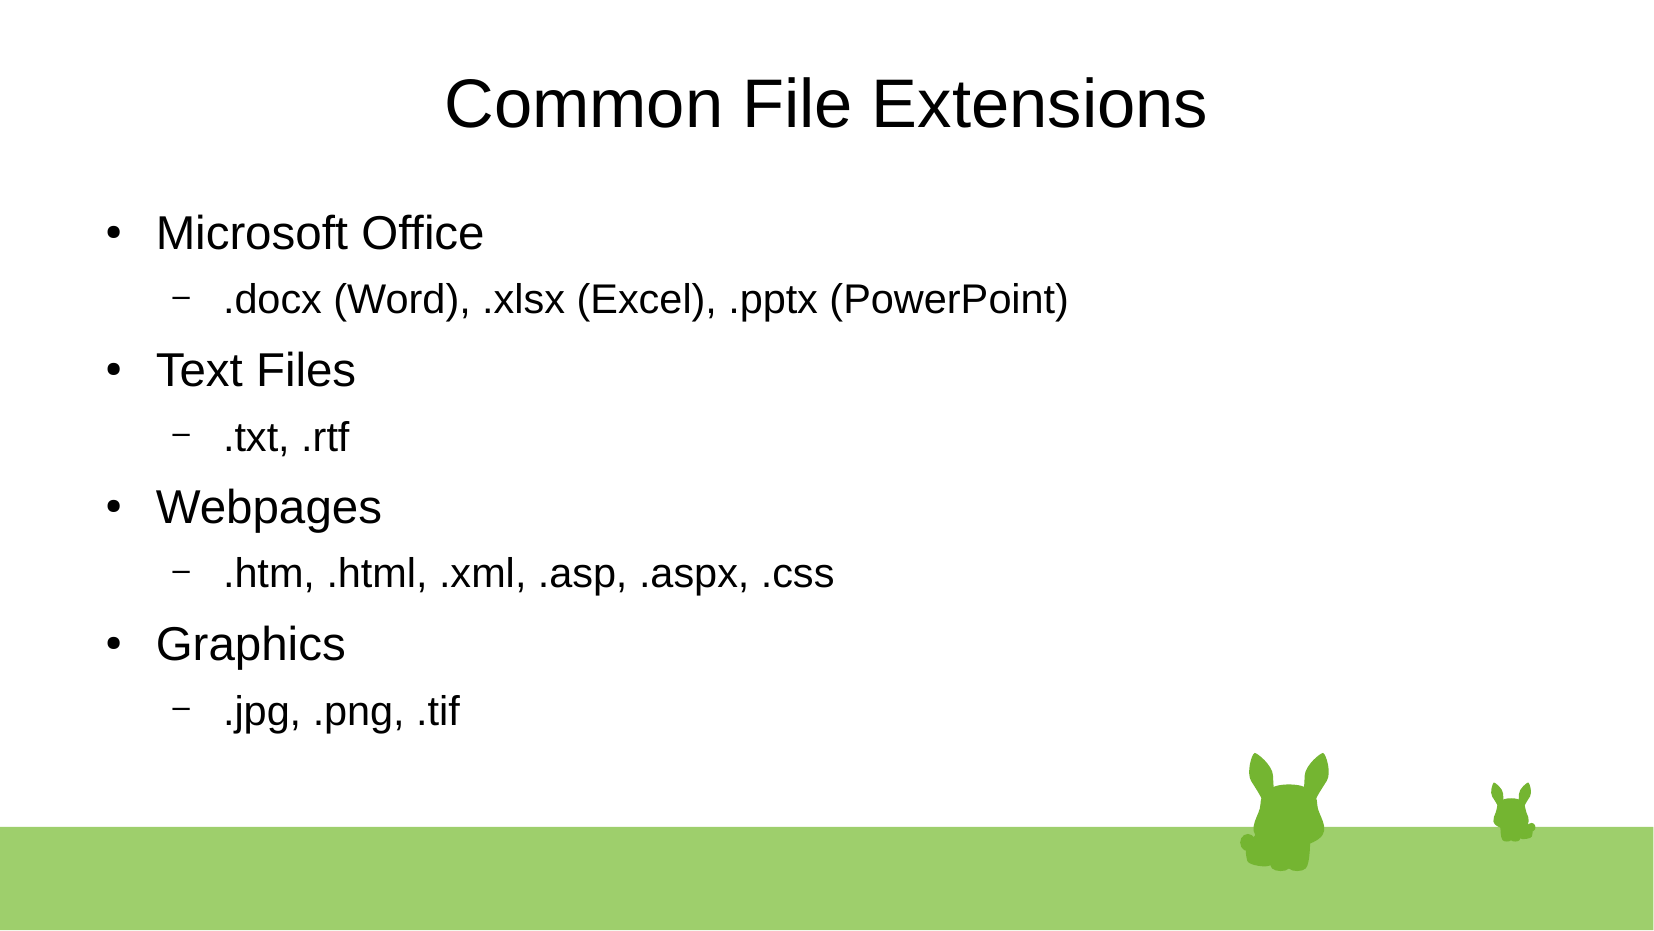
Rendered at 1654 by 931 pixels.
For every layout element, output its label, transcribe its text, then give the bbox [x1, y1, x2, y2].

title Common File Extensions [88, 29, 1565, 178]
list Microsoft Office .docx (Word), .xlsx (Excel), .pptx (PowerPoint) Text Files .txt, .rtf Webpages .htm, .html, .xml, .asp, .aspx, .css Graphics .jpg, .png, .tif [88, 206, 1565, 739]
